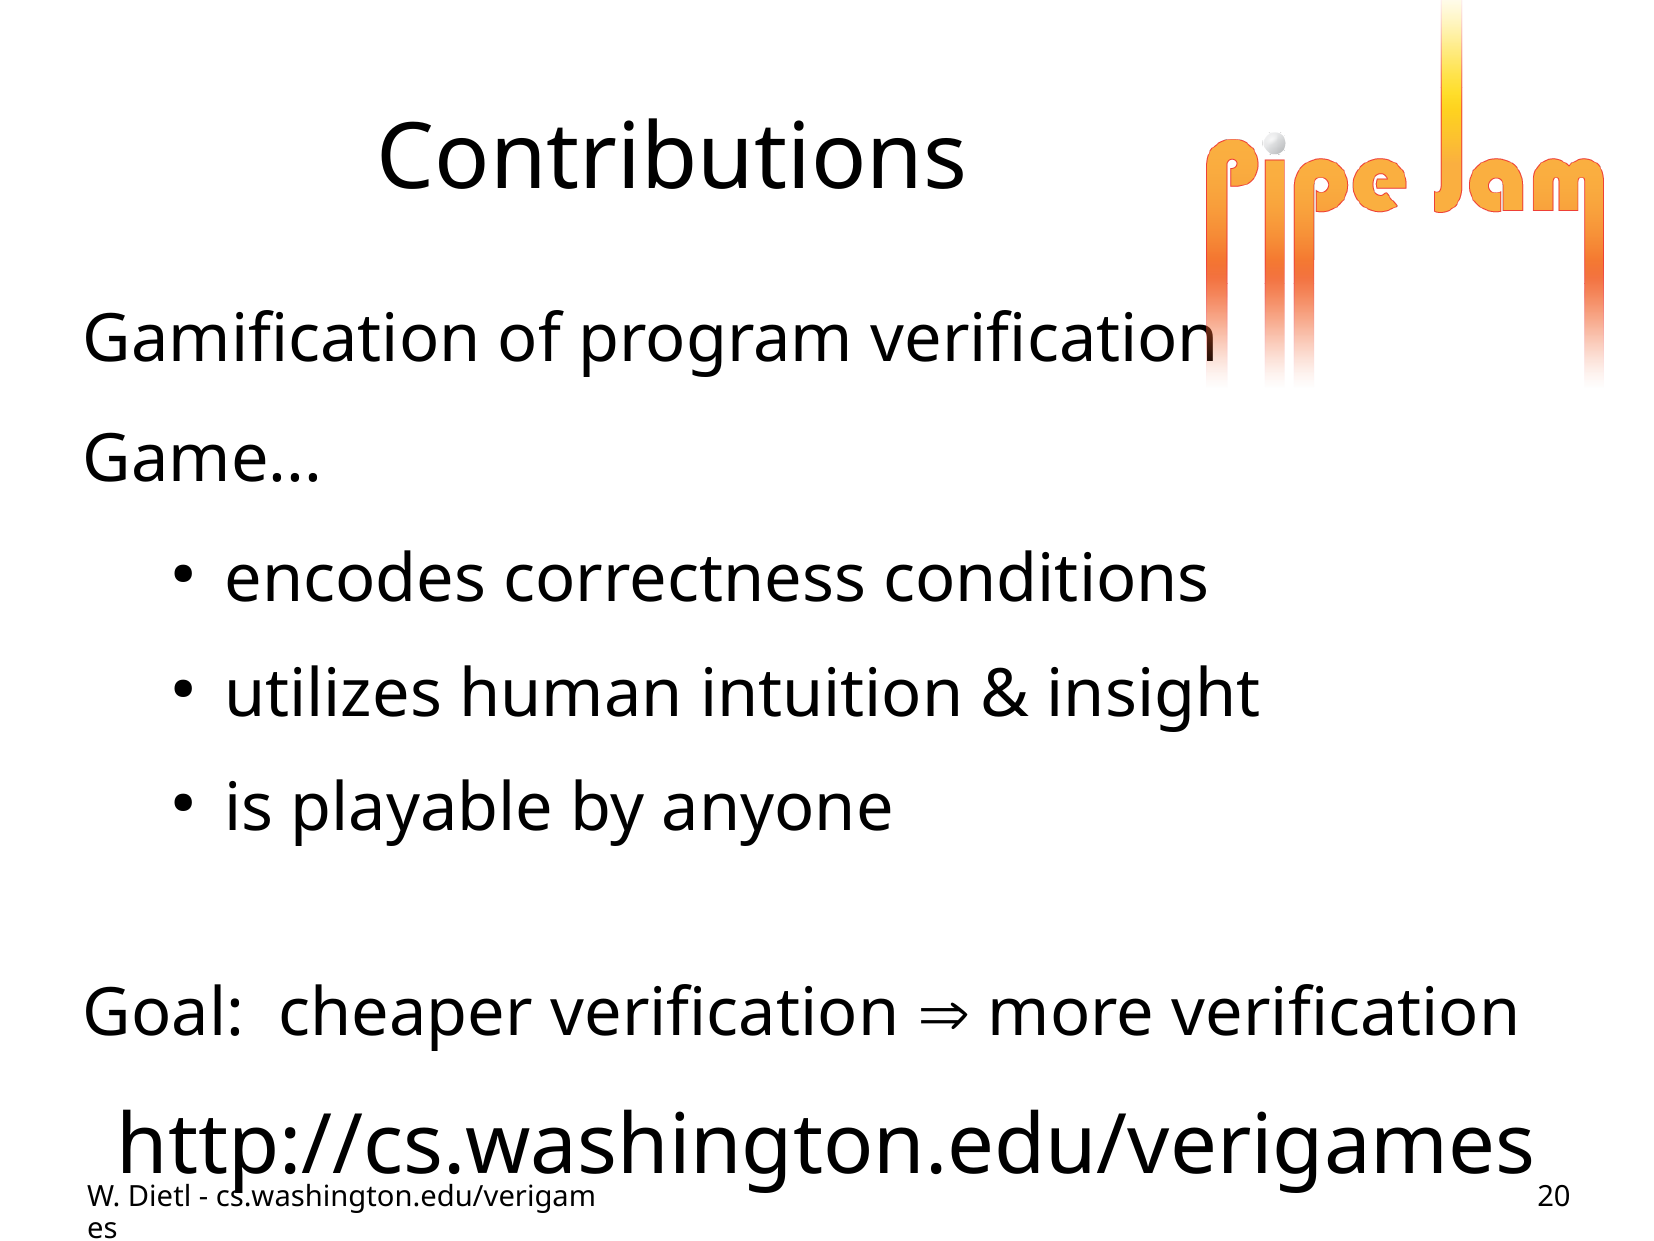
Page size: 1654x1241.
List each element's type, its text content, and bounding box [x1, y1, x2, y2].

list Gamification of program verification Game... encodes correctness conditions utilizes human intuition & insight is playable by anyone Goal: cheaper verification  more verification http://cs.washington.edu/verigames [82, 290, 1571, 1109]
title Contributions [82, 49, 1202, 257]
picture [1202, 0, 1608, 388]
